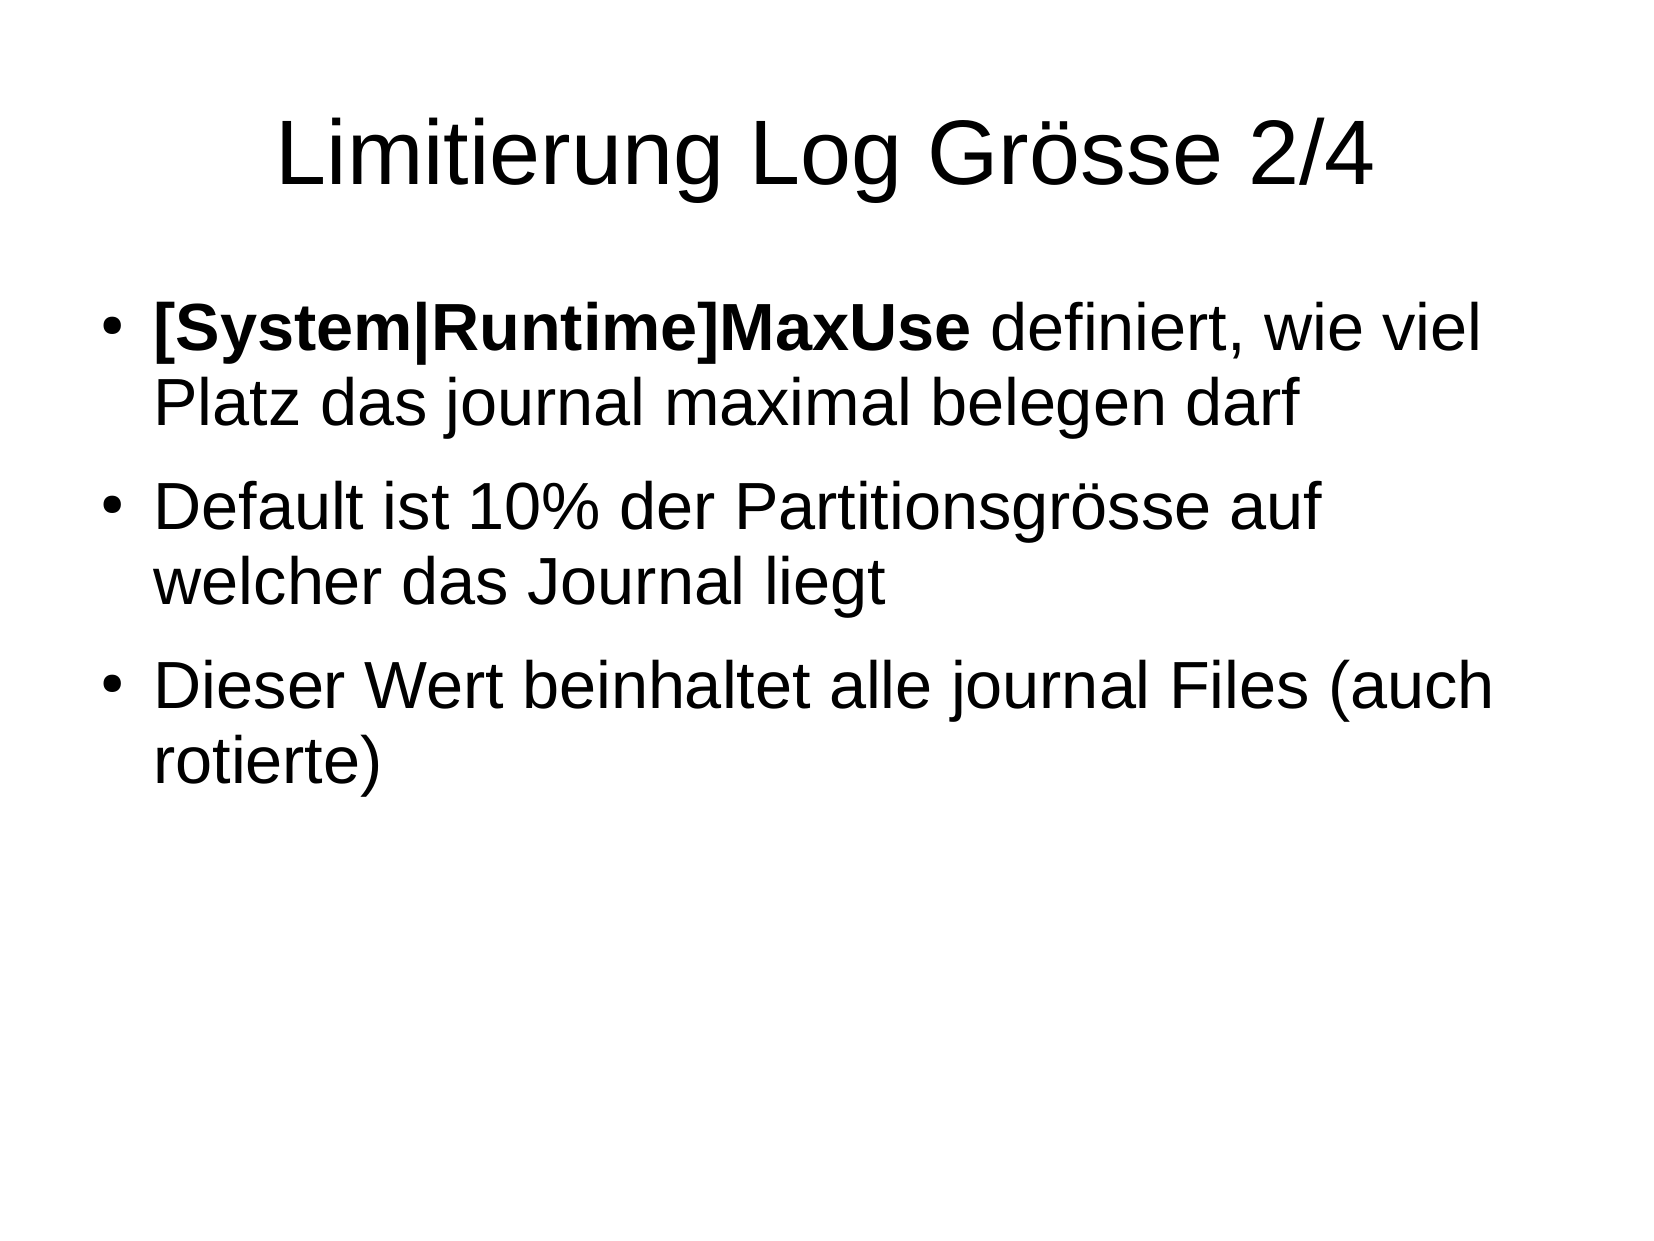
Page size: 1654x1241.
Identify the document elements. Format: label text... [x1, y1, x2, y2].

list [System|Runtime]MaxUse definiert, wie viel Platz das journal maximal belegen darf Default ist 10% der Partitionsgrösse auf welcher das Journal liegt Dieser Wert beinhaltet alle journal Files (auch rotierte) [82, 290, 1571, 1010]
title Limitierung Log Grösse 2/4 [82, 49, 1571, 257]
